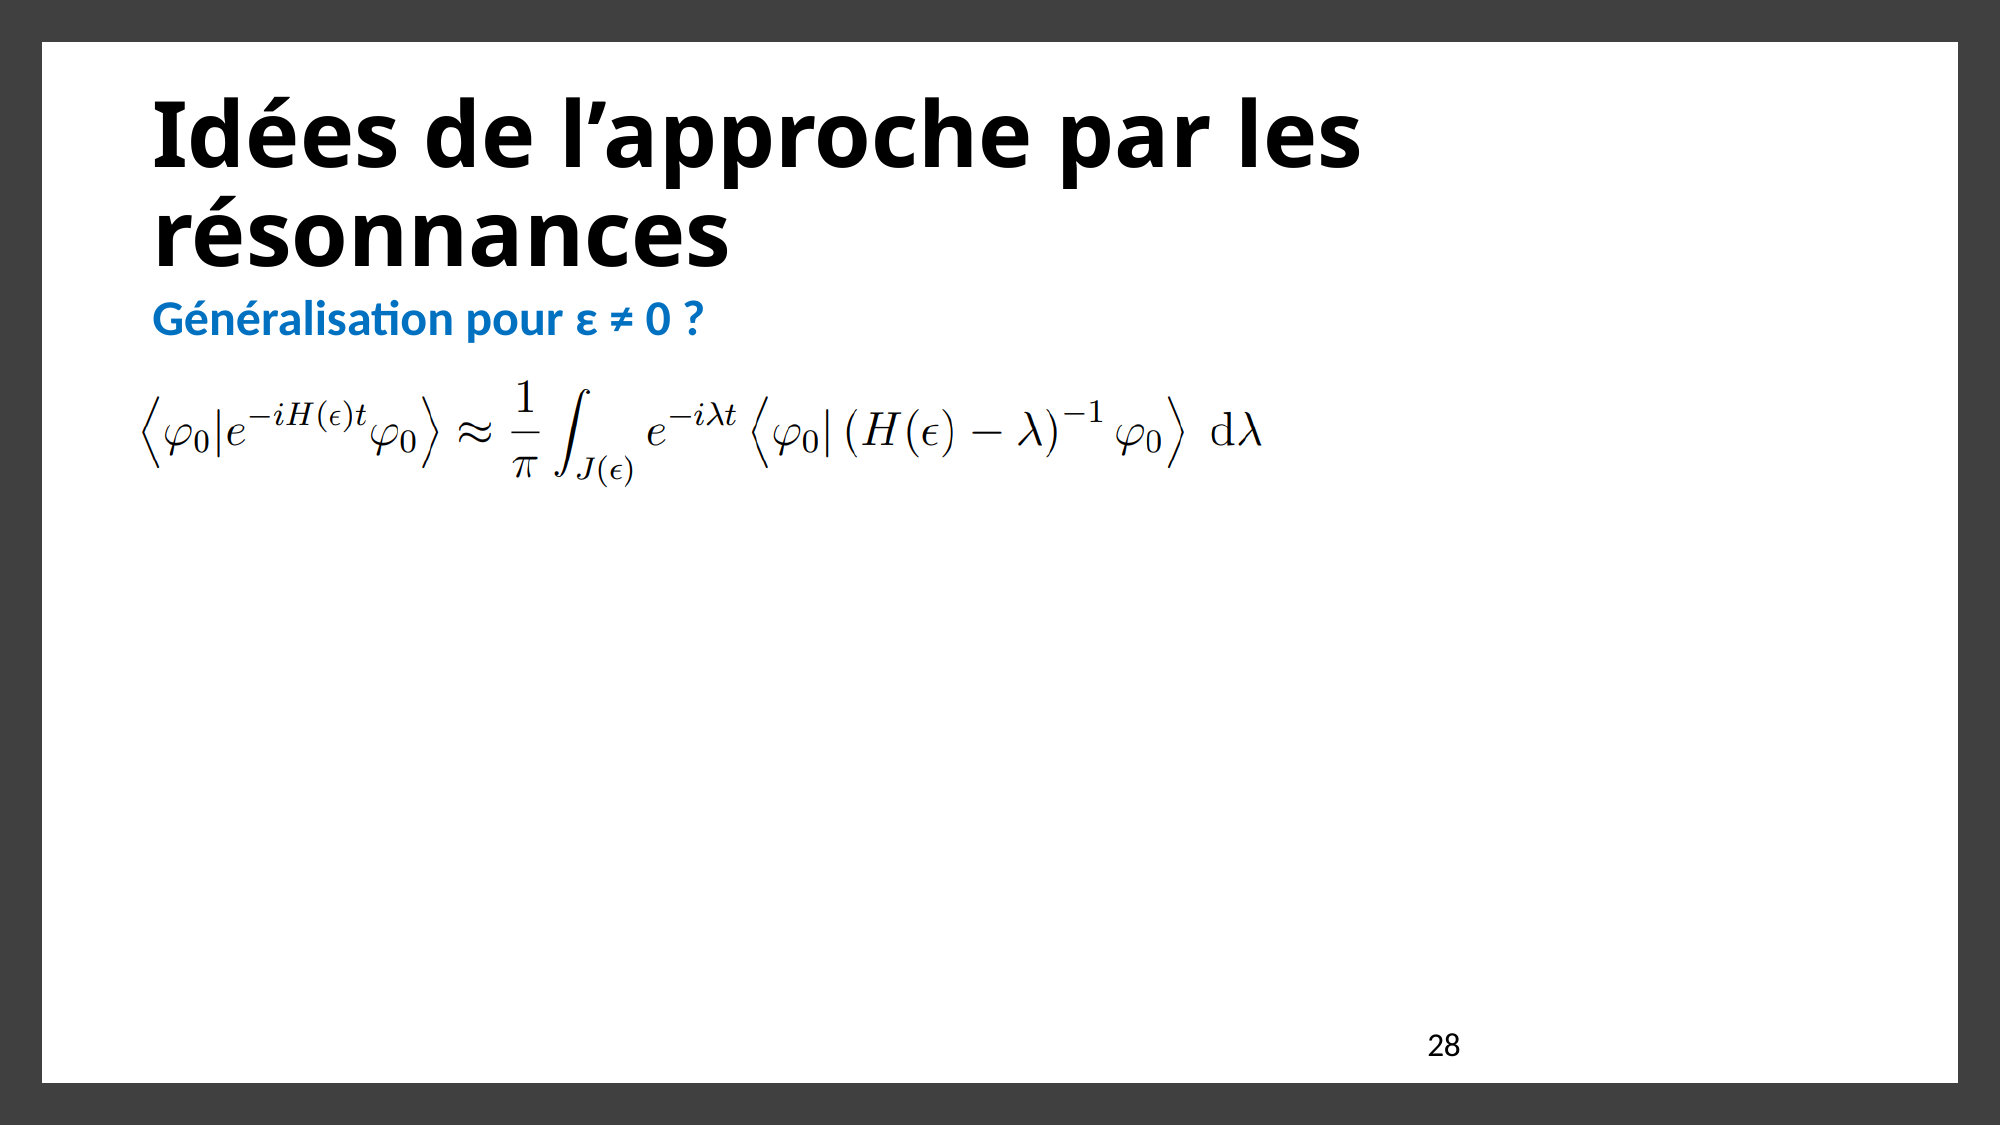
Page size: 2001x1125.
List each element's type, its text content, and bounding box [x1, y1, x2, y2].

title Idées de l’approche par les résonnances [137, 78, 1863, 296]
text_box Généralisation pour ε ≠ 0 ? [137, 277, 755, 354]
picture [137, 358, 1278, 495]
text_box [0, 0, 2000, 1125]
